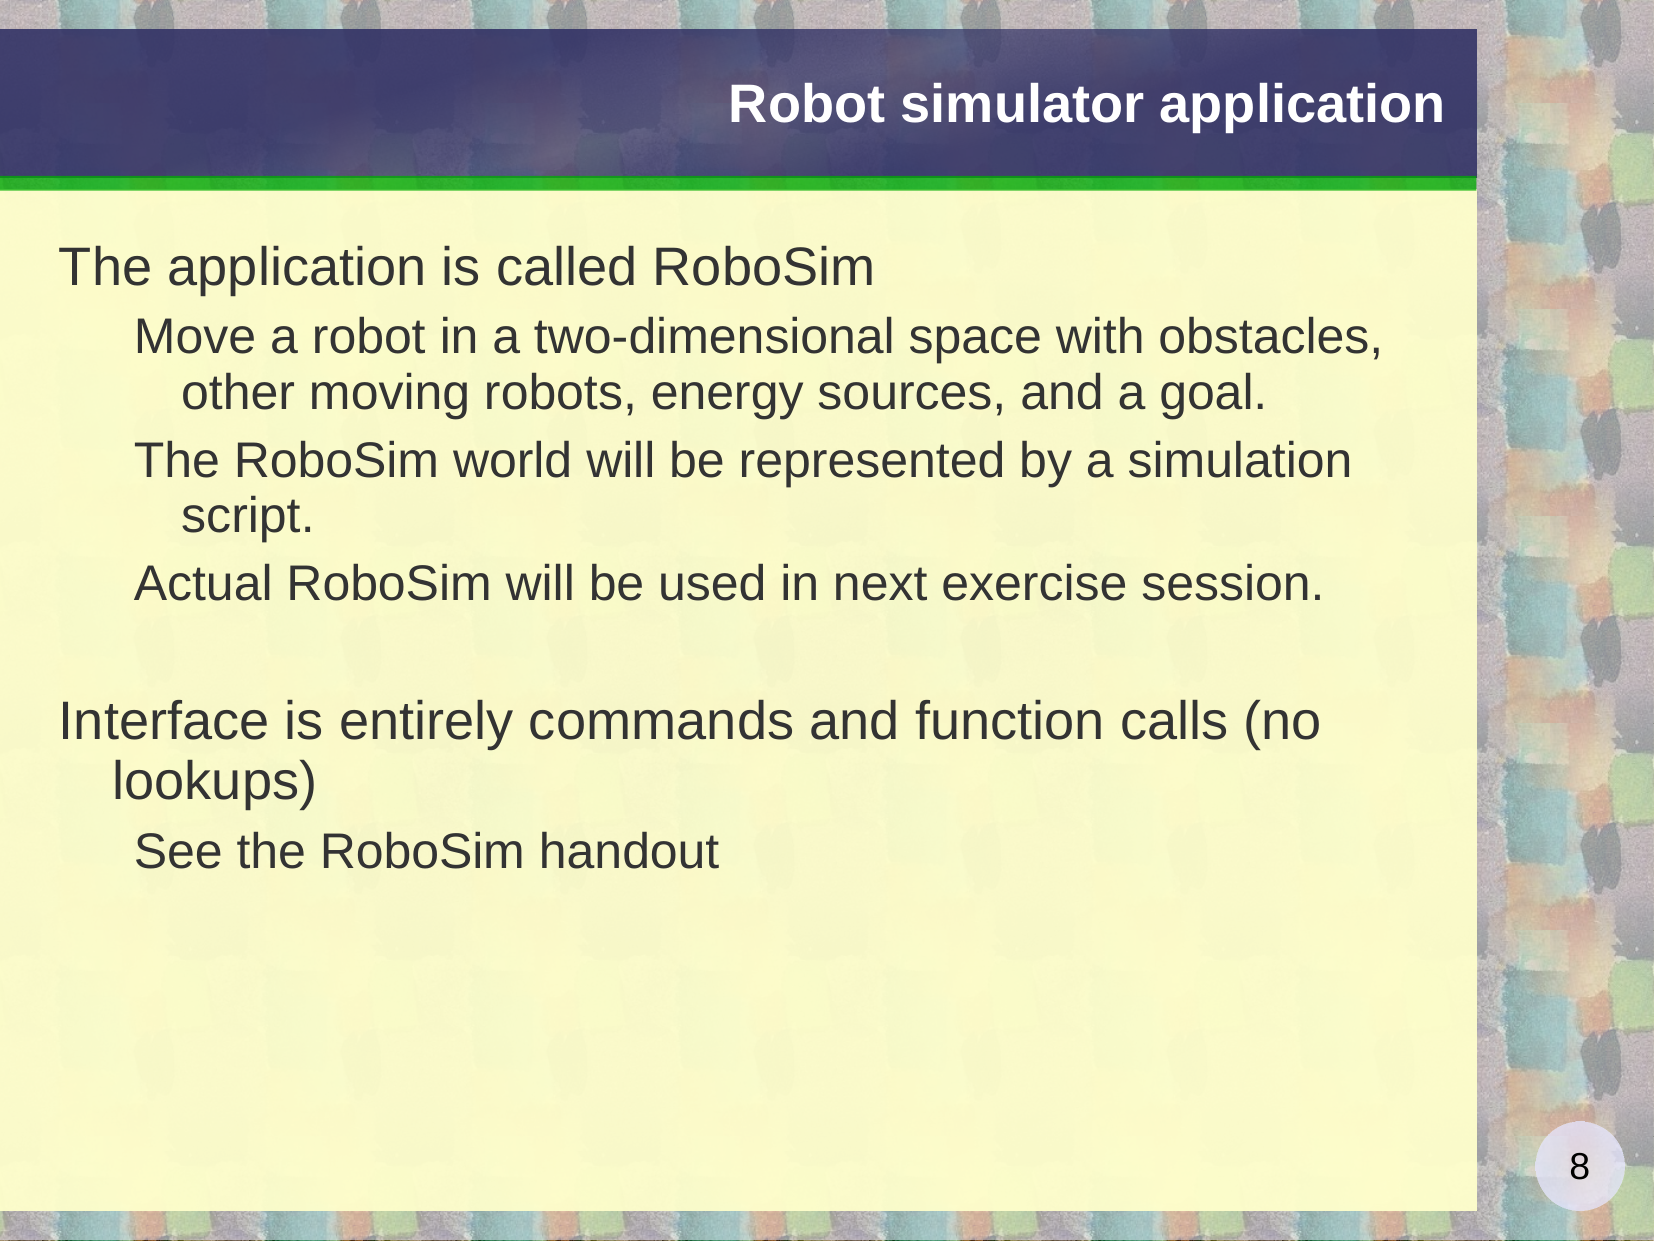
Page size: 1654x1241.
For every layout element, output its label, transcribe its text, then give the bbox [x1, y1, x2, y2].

list The application is called RoboSim Move a robot in a two-dimensional space with obstacles, other moving robots, energy sources, and a goal. The RoboSim world will be represented by a simulation script. Actual RoboSim will be used in next exercise session. Interface is entirely commands and function calls (no lookups) See the RoboSim handout [59, 236, 1418, 1182]
title Robot simulator application [29, 59, 1447, 148]
